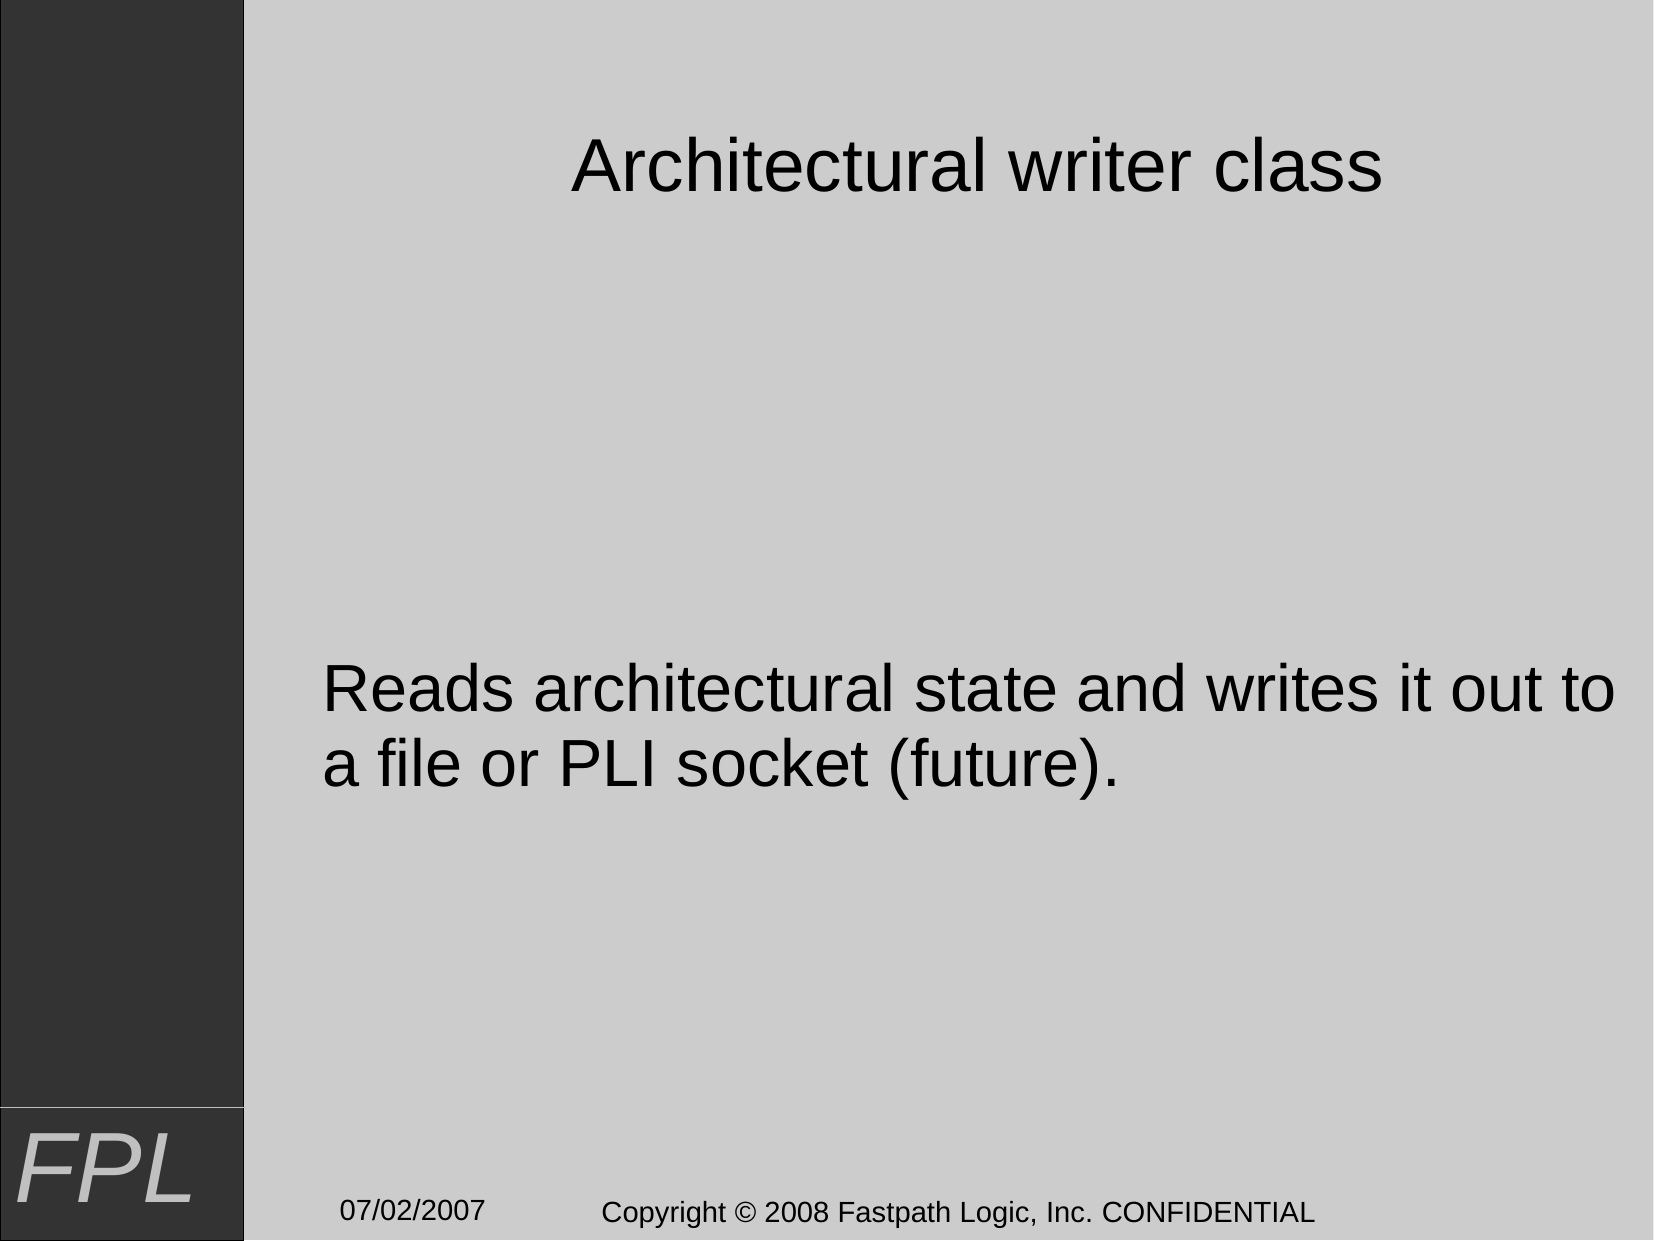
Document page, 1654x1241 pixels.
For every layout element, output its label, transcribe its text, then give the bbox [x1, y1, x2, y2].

subtitle Reads architectural state and writes it out to a file or PLI socket (future). [322, 272, 1635, 1179]
title Architectural writer class [427, 57, 1530, 272]
